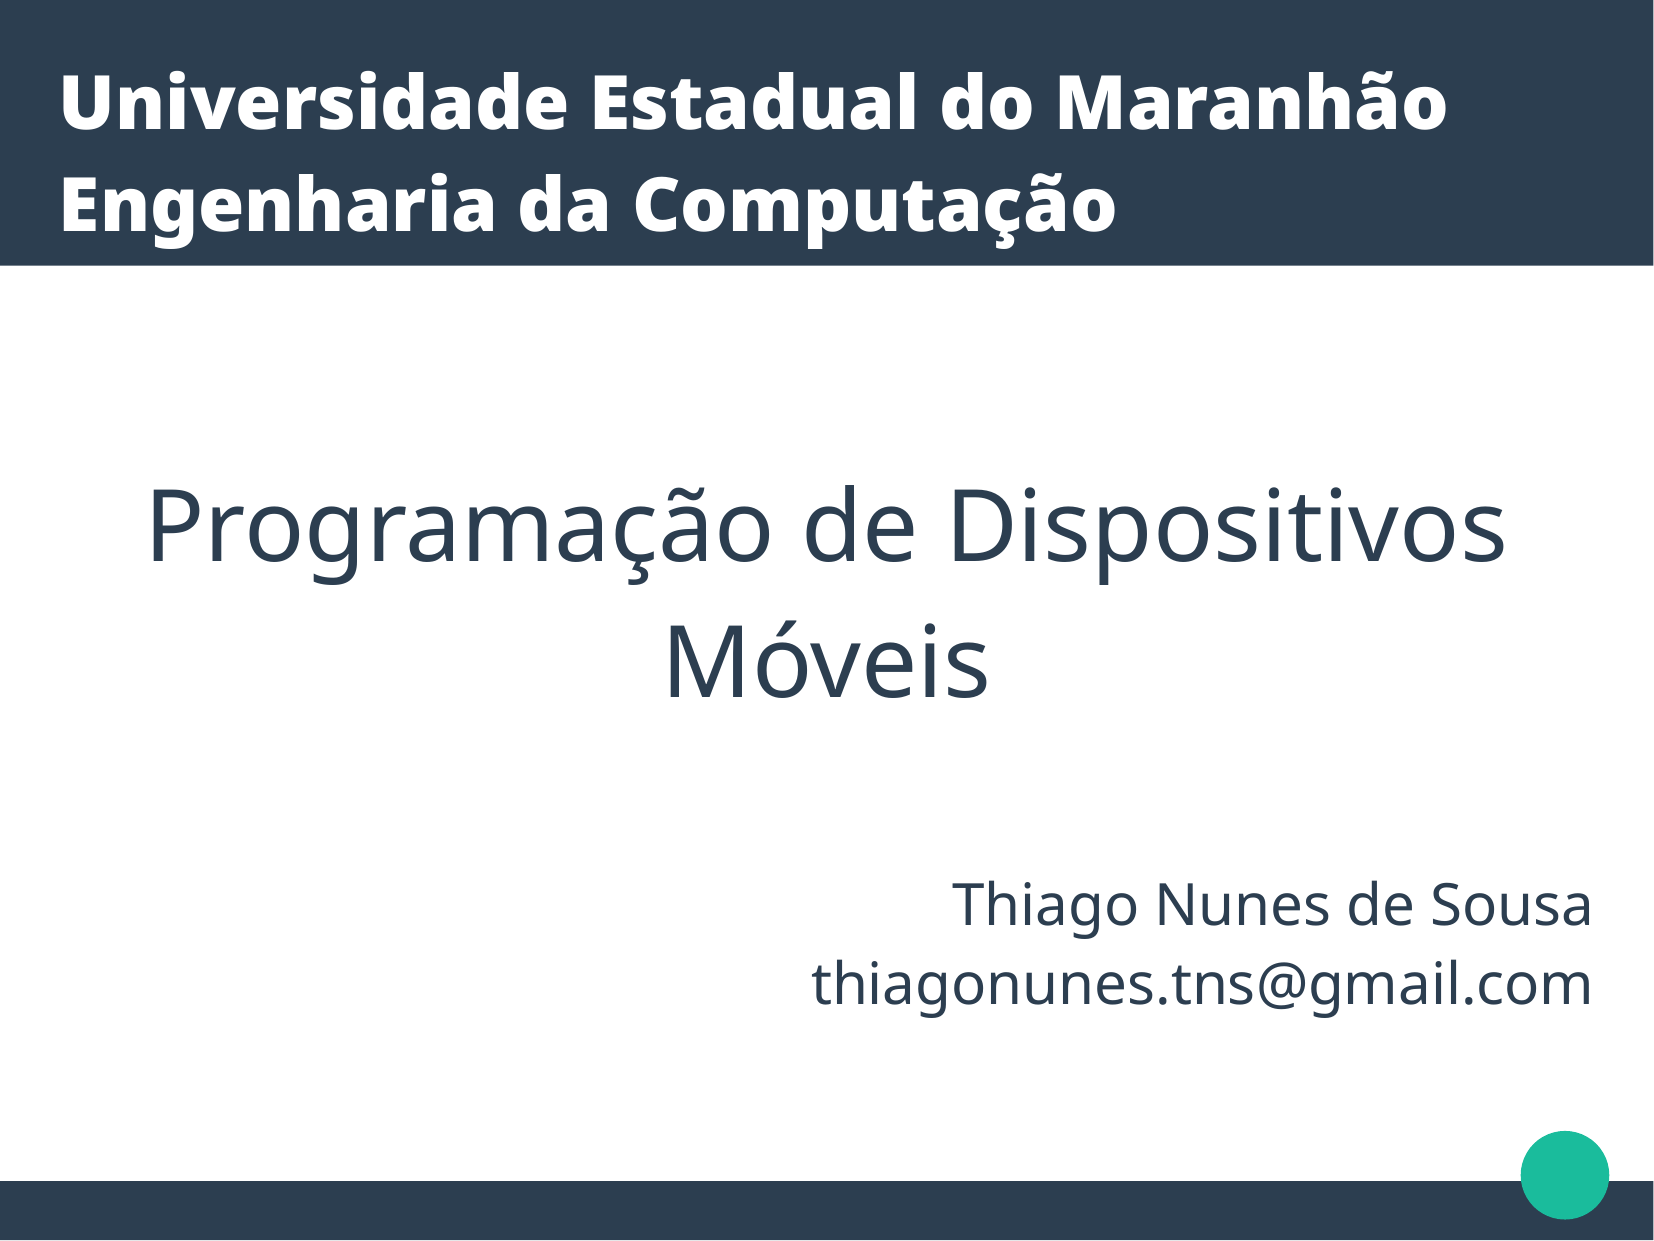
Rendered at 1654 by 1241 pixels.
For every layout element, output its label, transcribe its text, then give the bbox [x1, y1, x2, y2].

subtitle Programação de Dispositivos Móveis Thiago Nunes de Sousa thiagonunes.tns@gmail.com [59, 324, 1595, 1152]
title Universidade Estadual do Maranhão Engenharia da Computação [59, 49, 1595, 207]
